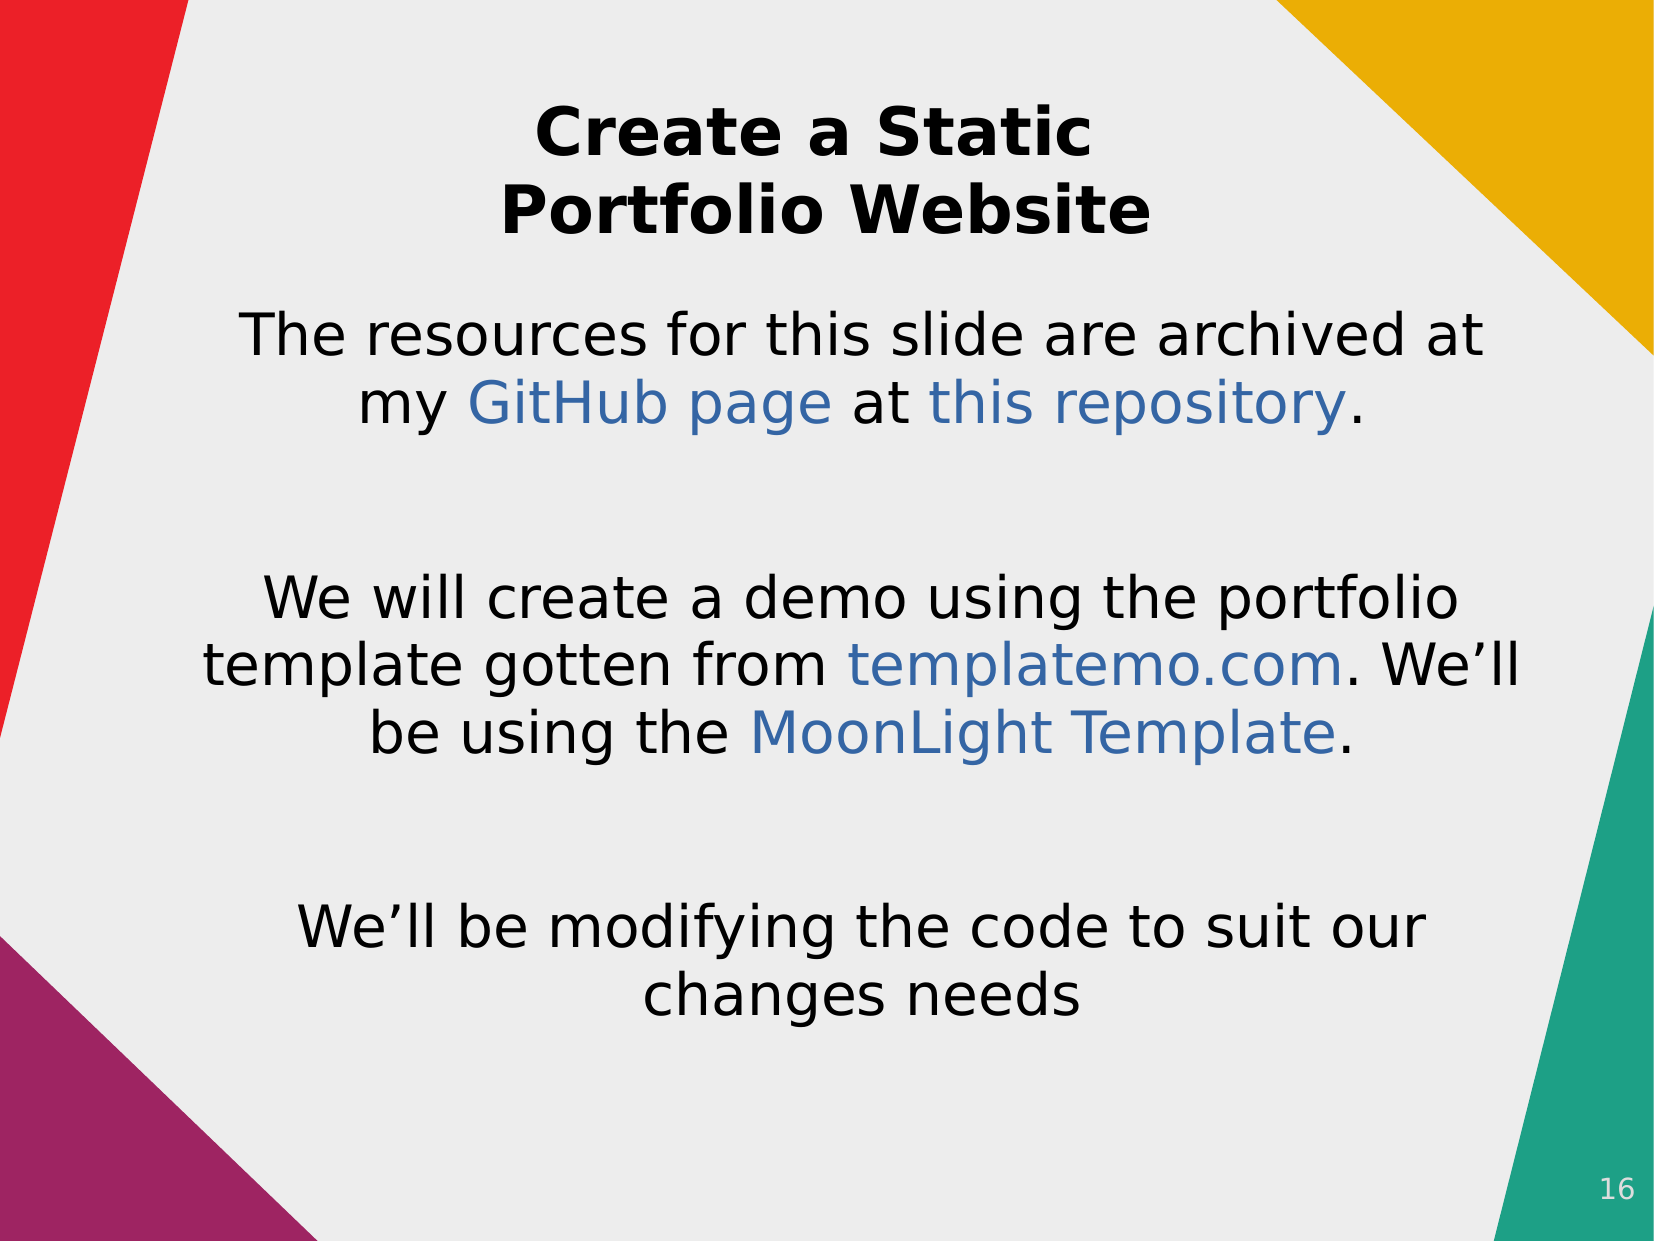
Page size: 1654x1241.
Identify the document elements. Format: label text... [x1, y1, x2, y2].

title Create a Static Portfolio Website [114, 73, 1539, 271]
list The resources for this slide are archived at my GitHub page at this repository. We will create a demo using the portfolio template gotten from templatemo.com. We’ll be using the MoonLight Template. We’ll be modifying the code to suit our changes needs [114, 301, 1539, 1033]
